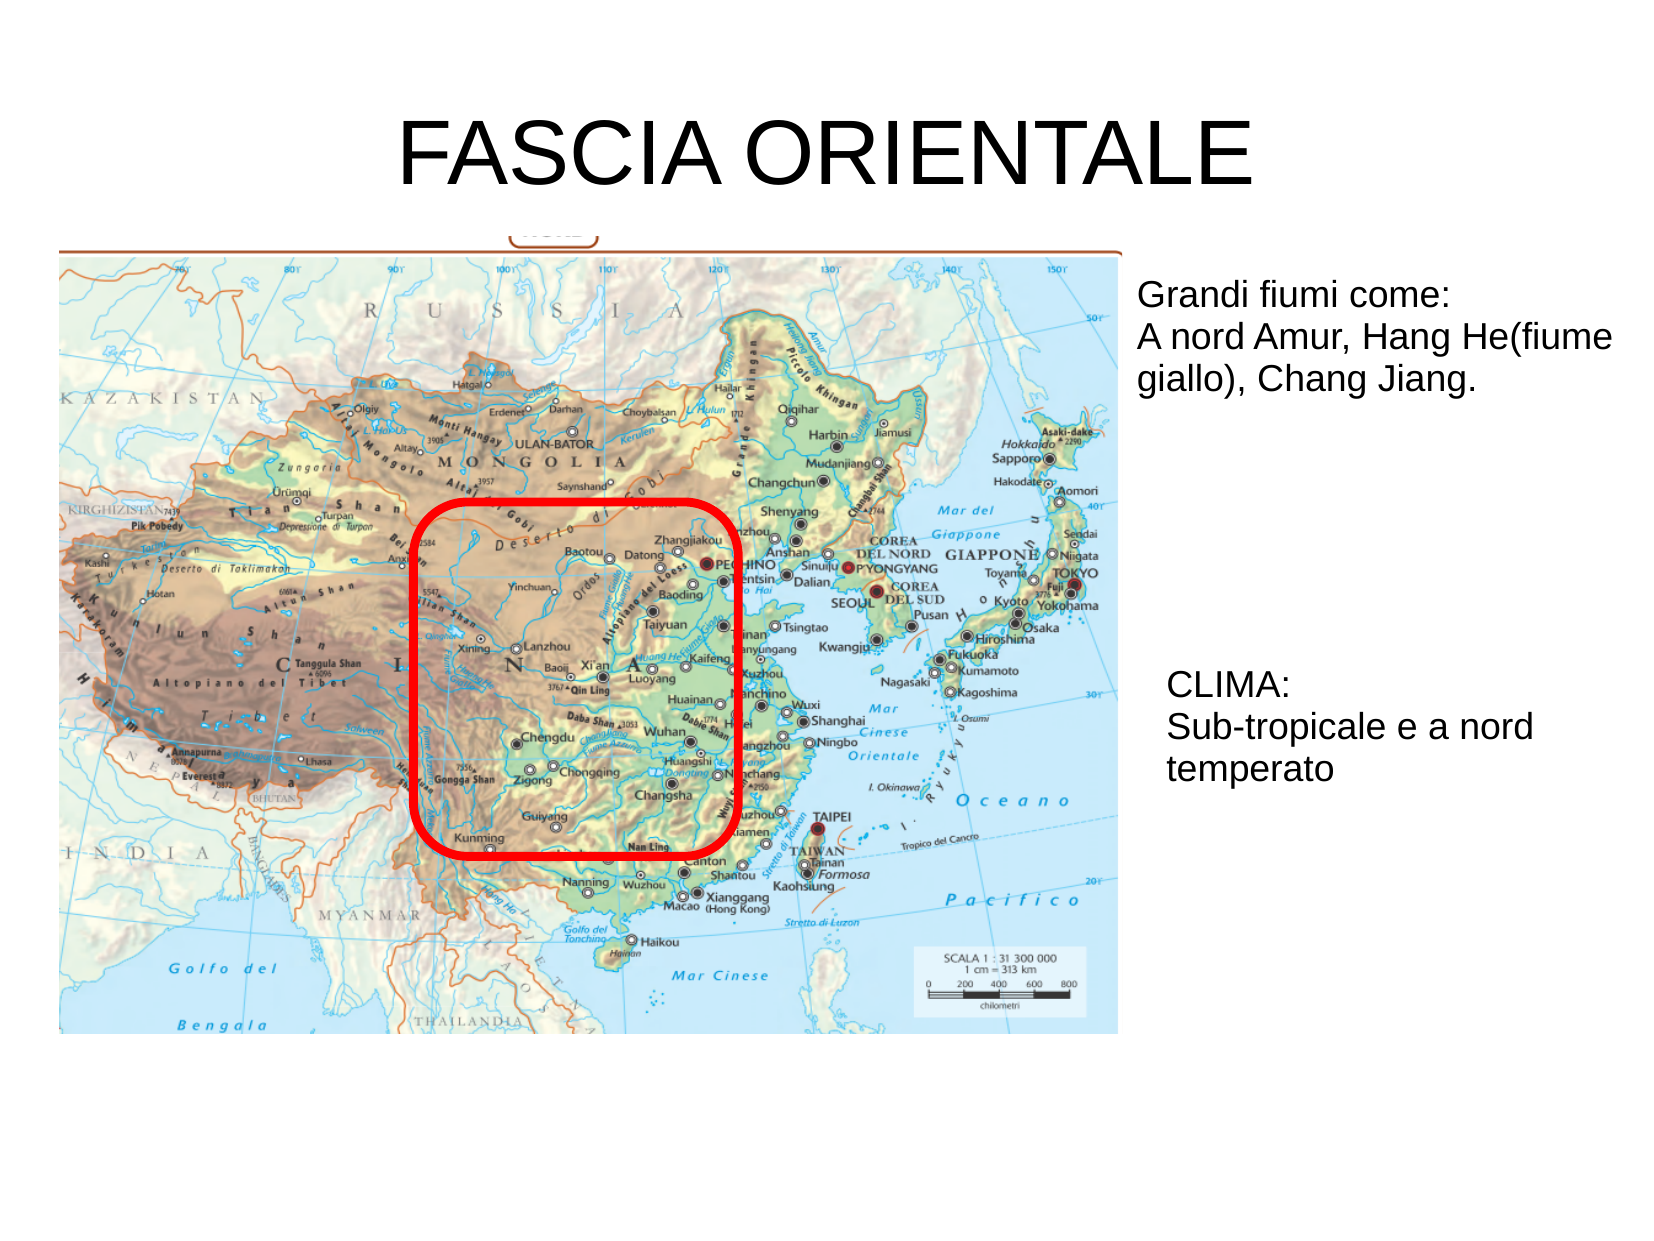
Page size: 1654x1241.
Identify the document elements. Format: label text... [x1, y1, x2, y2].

text_box CLIMA: Sub-tropicale e a nord temperato [1151, 656, 1625, 798]
picture [59, 236, 1123, 1034]
text_box Grandi fiumi come: A nord Amur, Hang He(fiume giallo), Chang Jiang. [1122, 265, 1654, 407]
title FASCIA ORIENTALE [82, 49, 1571, 257]
